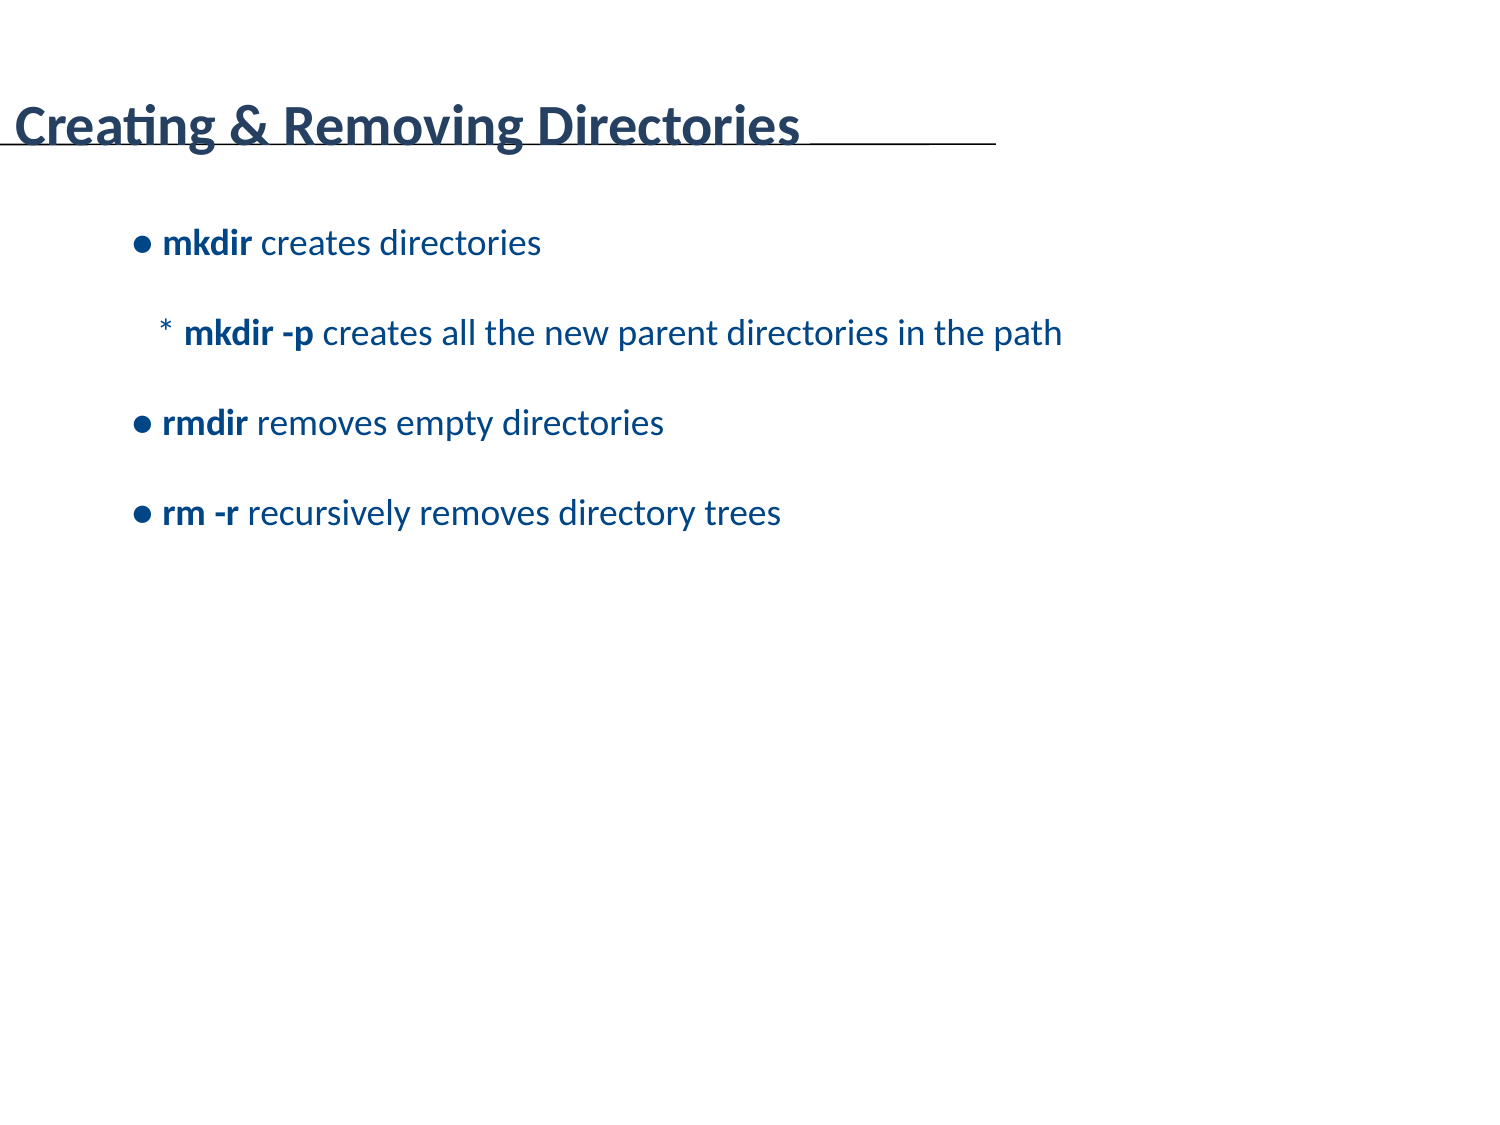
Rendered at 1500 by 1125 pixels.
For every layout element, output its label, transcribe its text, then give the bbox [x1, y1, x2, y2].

text_box Creating & Removing Directories [0, 79, 1141, 165]
text_box ● mkdir creates directories * mkdir -p creates all the new parent directories in the path ● rmdir removes empty directories ● rm -r recursively removes directory trees [116, 165, 1437, 805]
